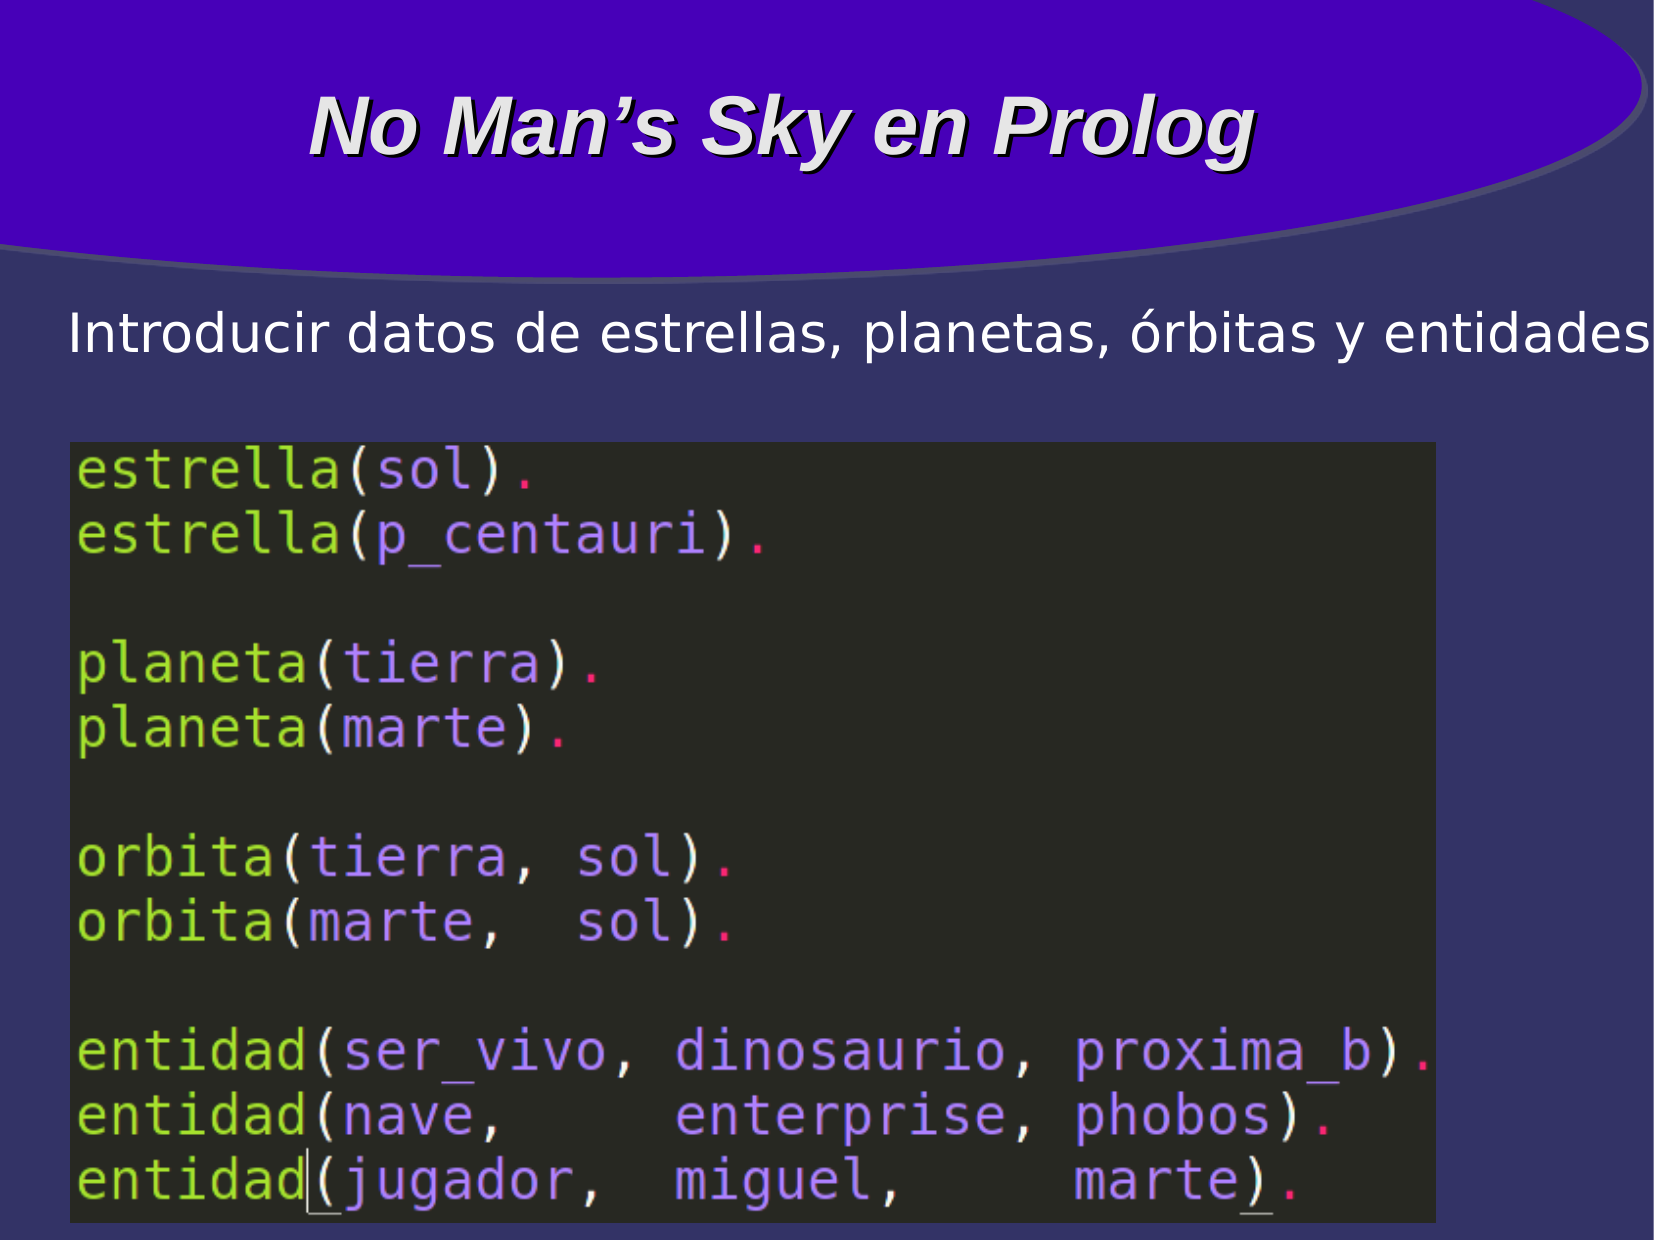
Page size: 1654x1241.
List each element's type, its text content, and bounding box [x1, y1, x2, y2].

title No Man’s Sky en Prolog [76, 17, 1489, 225]
text_box Introducir datos de estrellas, planetas, órbitas y entidades. [53, 295, 1654, 1146]
picture [70, 442, 1436, 1223]
